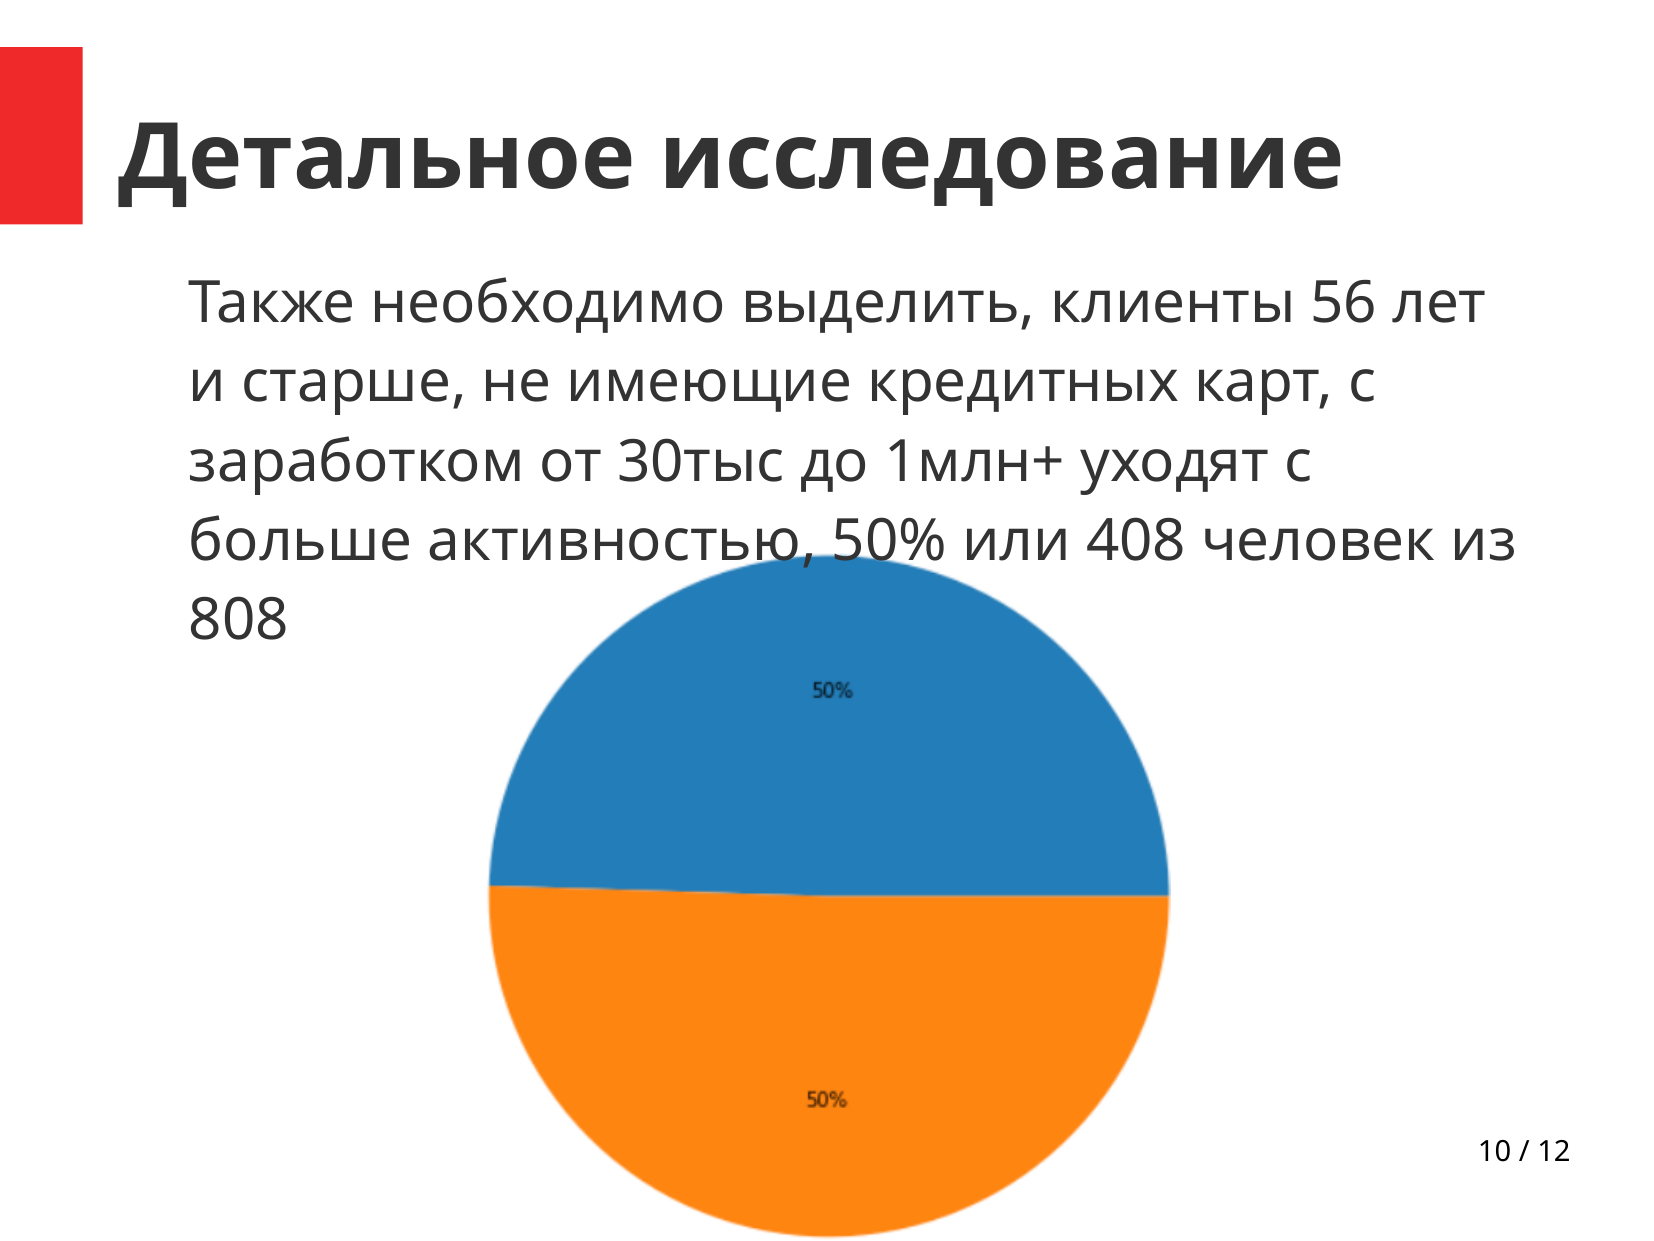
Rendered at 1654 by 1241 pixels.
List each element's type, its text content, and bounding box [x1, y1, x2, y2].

picture [483, 980, 1171, 1241]
list Также необходимо выделить, клиенты 56 лет и старше, не имеющие кредитных карт, с заработком от 30тыс до 1млн+ уходят с больше активностью, 50% или 408 человек из 808 [118, 260, 1536, 980]
title Детальное исследование [118, 49, 1571, 257]
